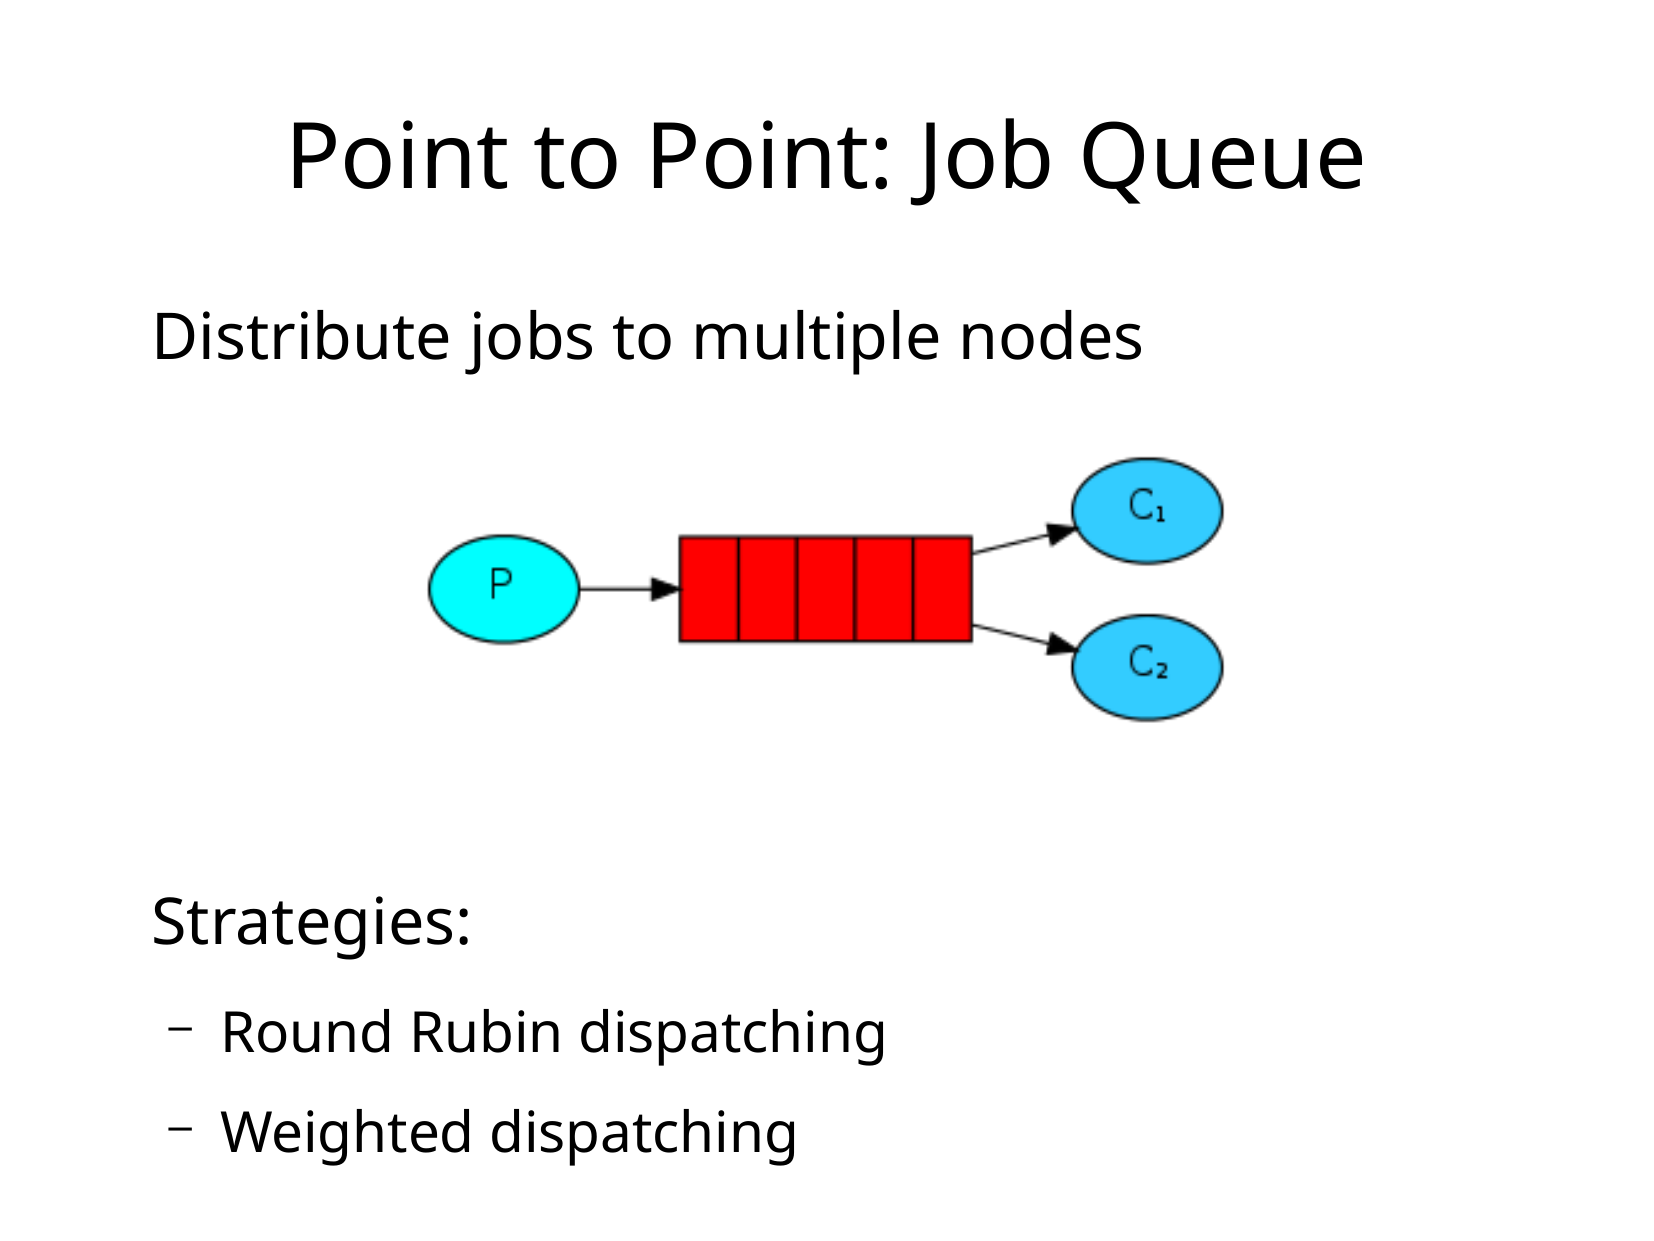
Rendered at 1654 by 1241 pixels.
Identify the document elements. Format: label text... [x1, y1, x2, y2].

list Distribute jobs to multiple nodes Strategies: Round Rubin dispatching Weighted dispatching [82, 290, 1538, 1171]
picture [419, 448, 1234, 733]
title Point to Point: Job Queue [82, 49, 1571, 257]
